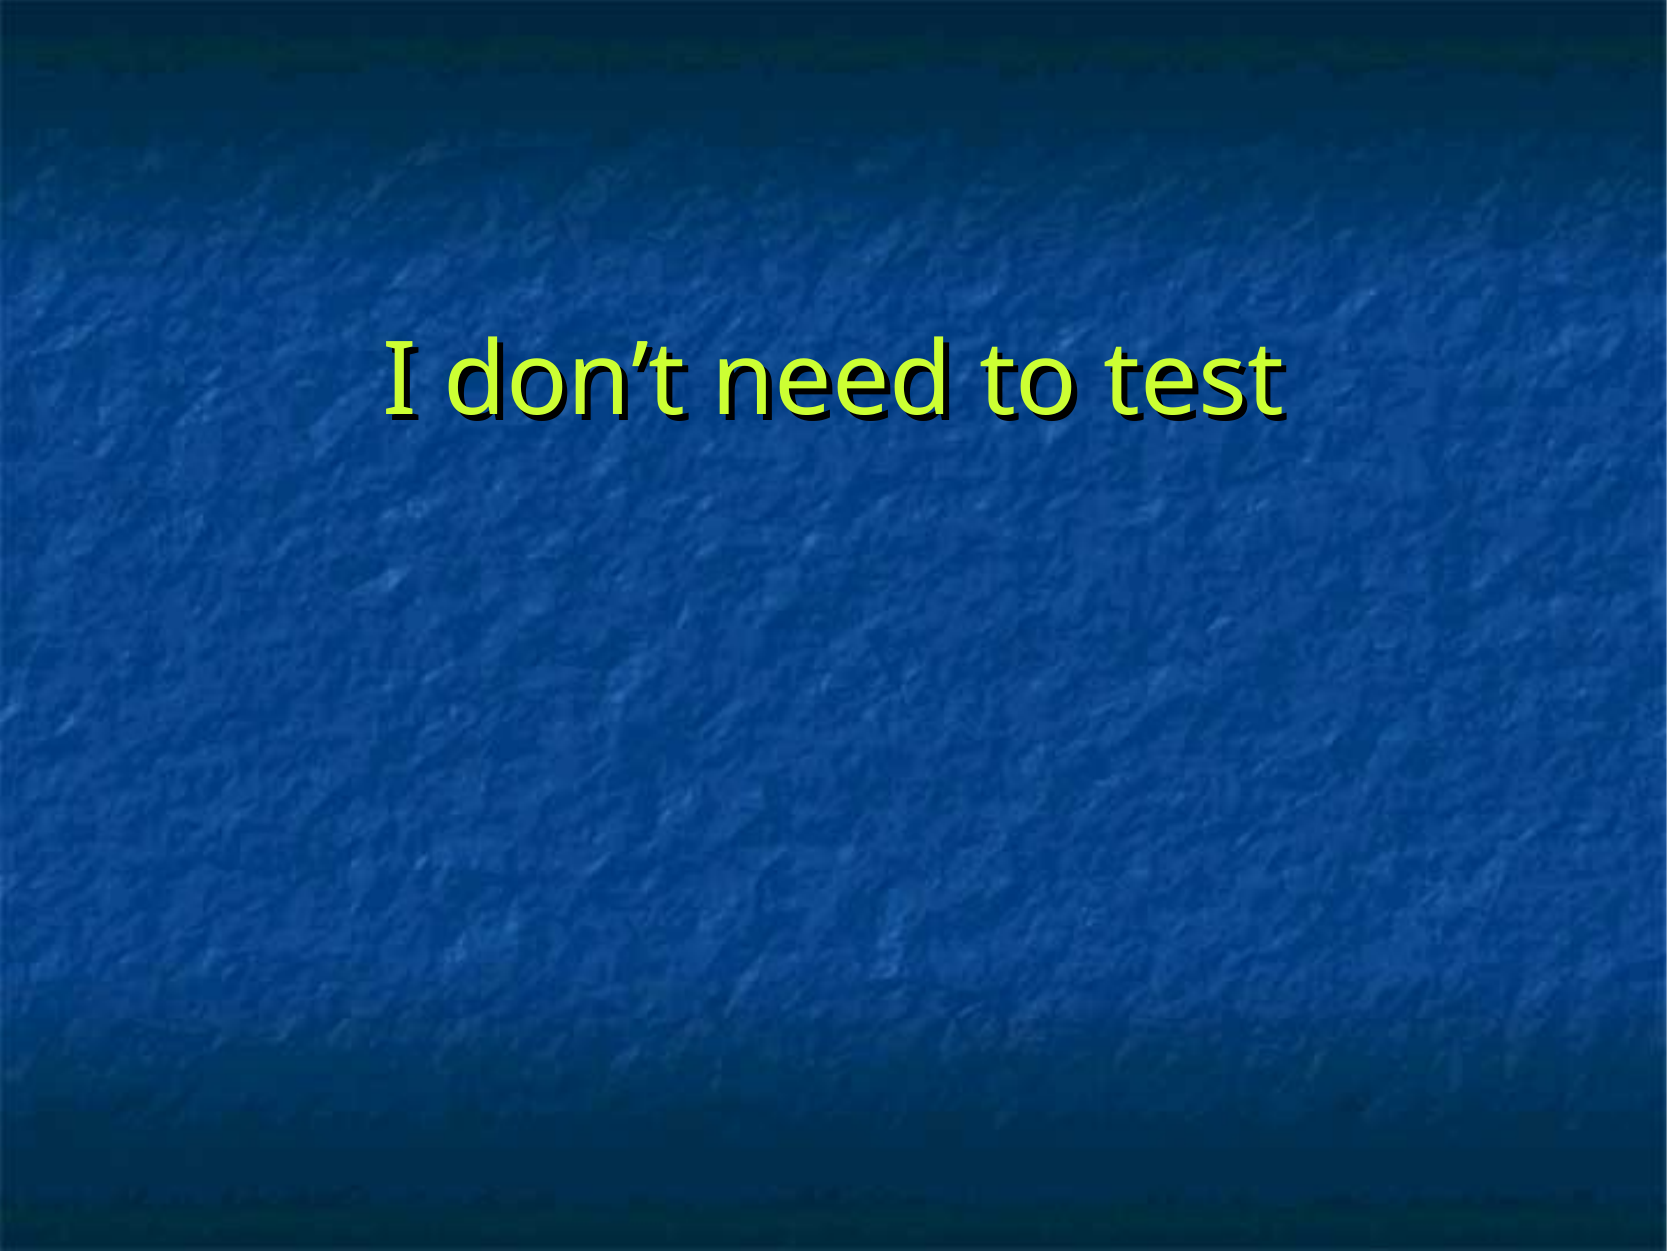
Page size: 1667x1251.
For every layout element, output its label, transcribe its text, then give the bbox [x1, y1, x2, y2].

title I don’t need to test [125, 305, 1542, 640]
picture [0, 0, 1667, 1251]
